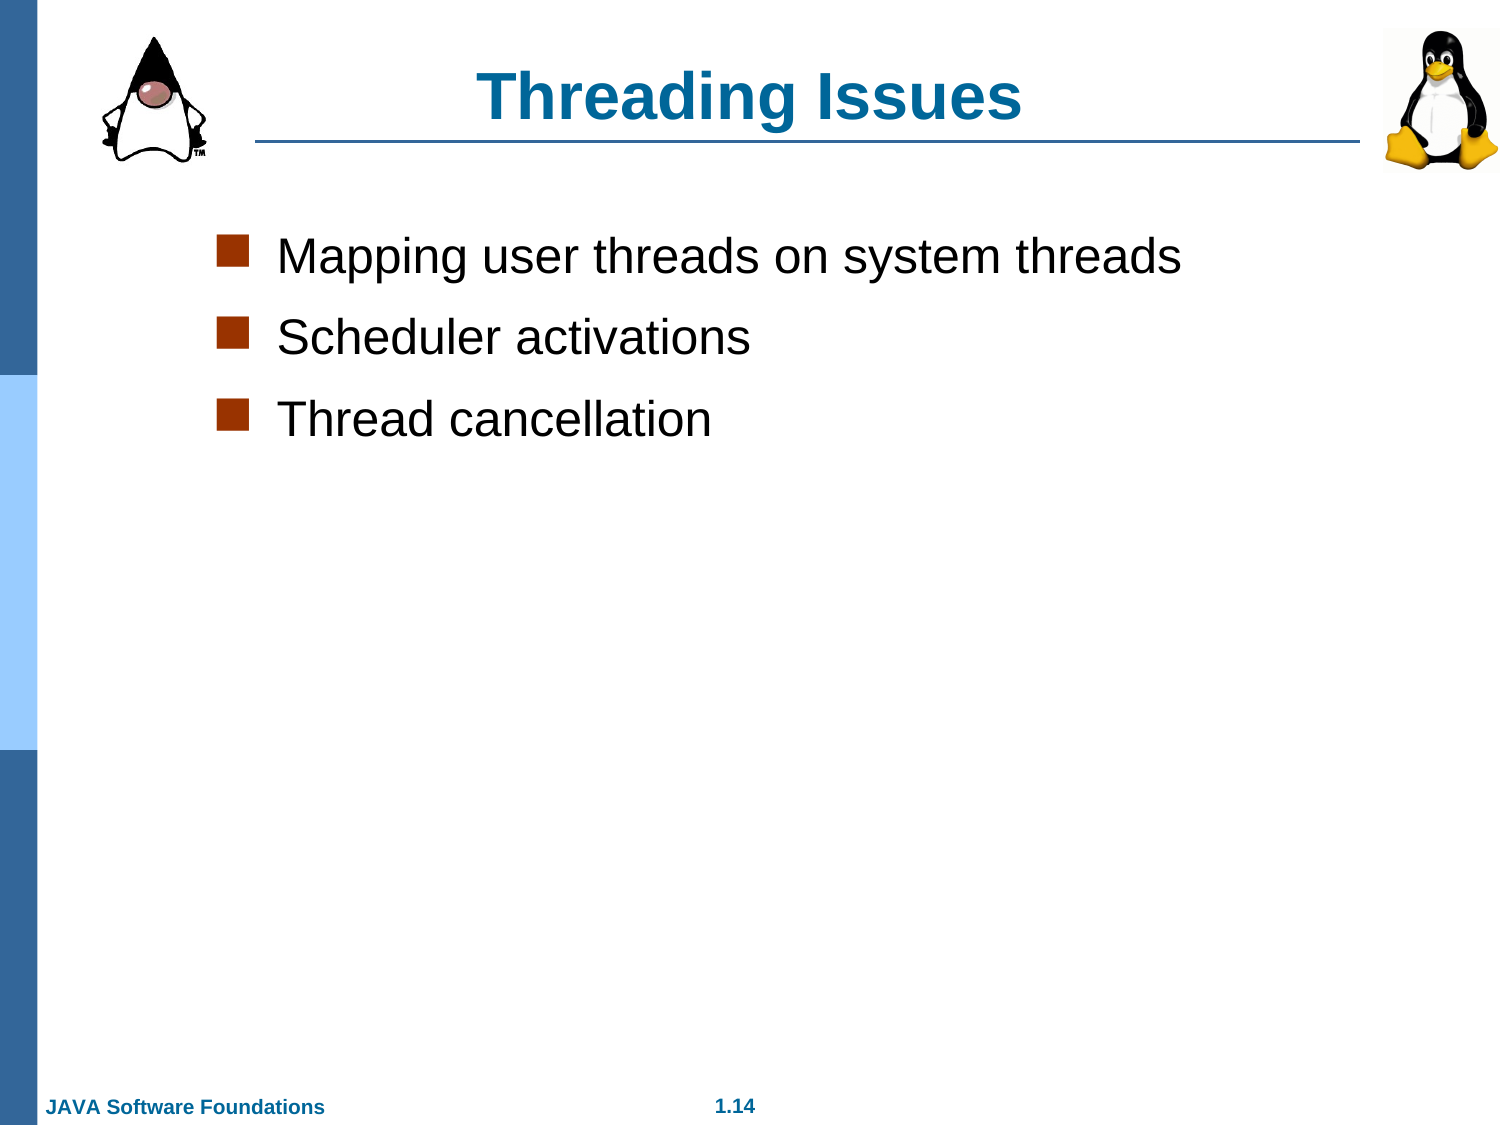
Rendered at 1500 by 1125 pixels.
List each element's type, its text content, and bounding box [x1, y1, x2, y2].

picture [1383, 28, 1500, 173]
list Mapping user threads on system threads Scheduler activations Thread cancellation [205, 215, 1412, 951]
picture [54, 0, 255, 200]
title Threading Issues [75, 44, 1426, 141]
